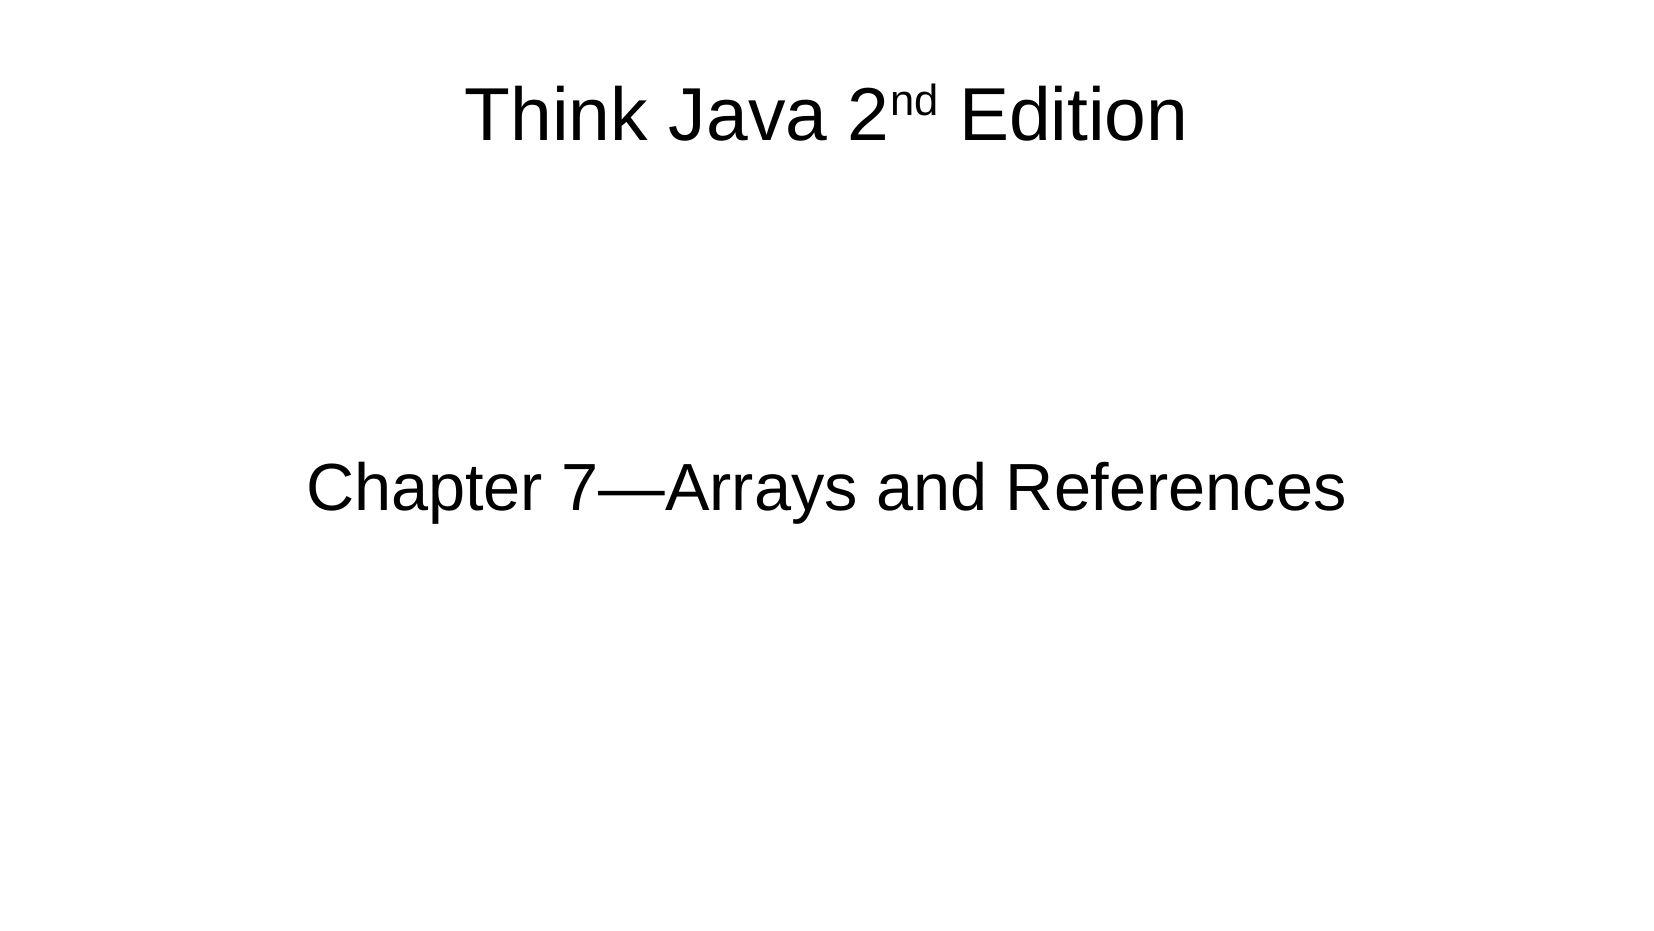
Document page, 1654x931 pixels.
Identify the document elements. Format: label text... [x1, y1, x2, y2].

subtitle Chapter 7—Arrays and References [82, 217, 1571, 758]
title Think Java 2nd Edition [82, 37, 1571, 193]
